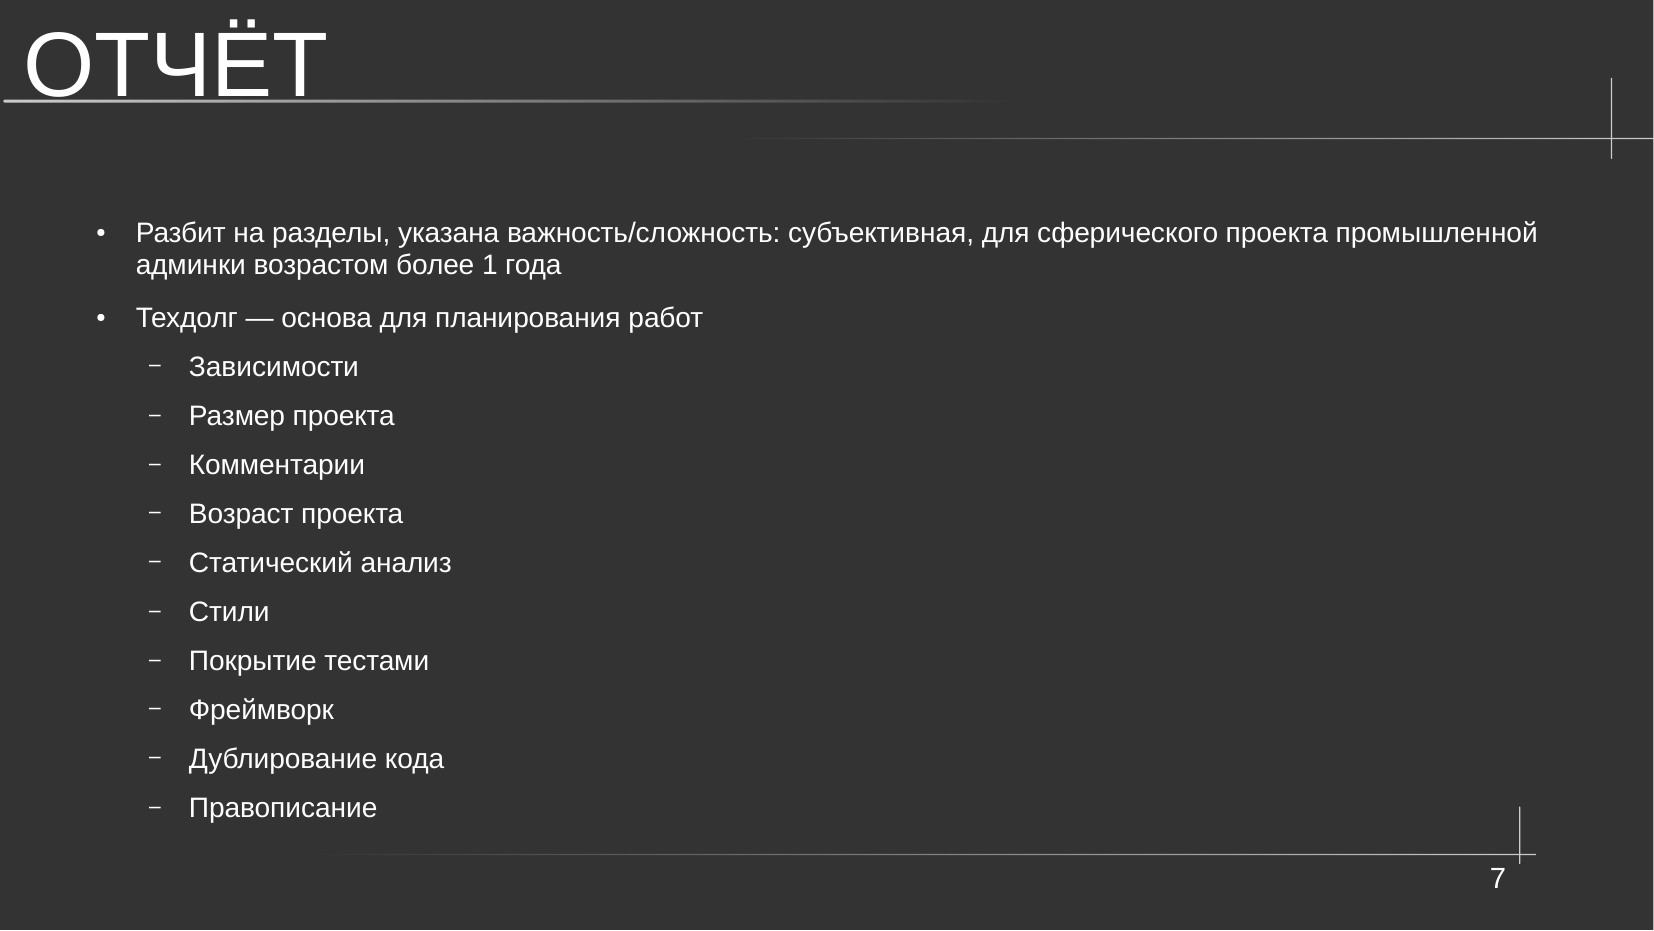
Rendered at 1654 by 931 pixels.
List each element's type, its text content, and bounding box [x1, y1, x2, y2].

list Разбит на разделы, указана важность/сложность: субъективная, для сферического проекта промышленной админки возрастом более 1 года Техдолг — основа для планирования работ Зависимости Размер проекта Комментарии Возраст проекта Статический анализ Стили Покрытие тестами Фреймворк Дублирование кода Правописание [82, 217, 1571, 827]
title ОТЧЁТ [23, 11, 1589, 119]
